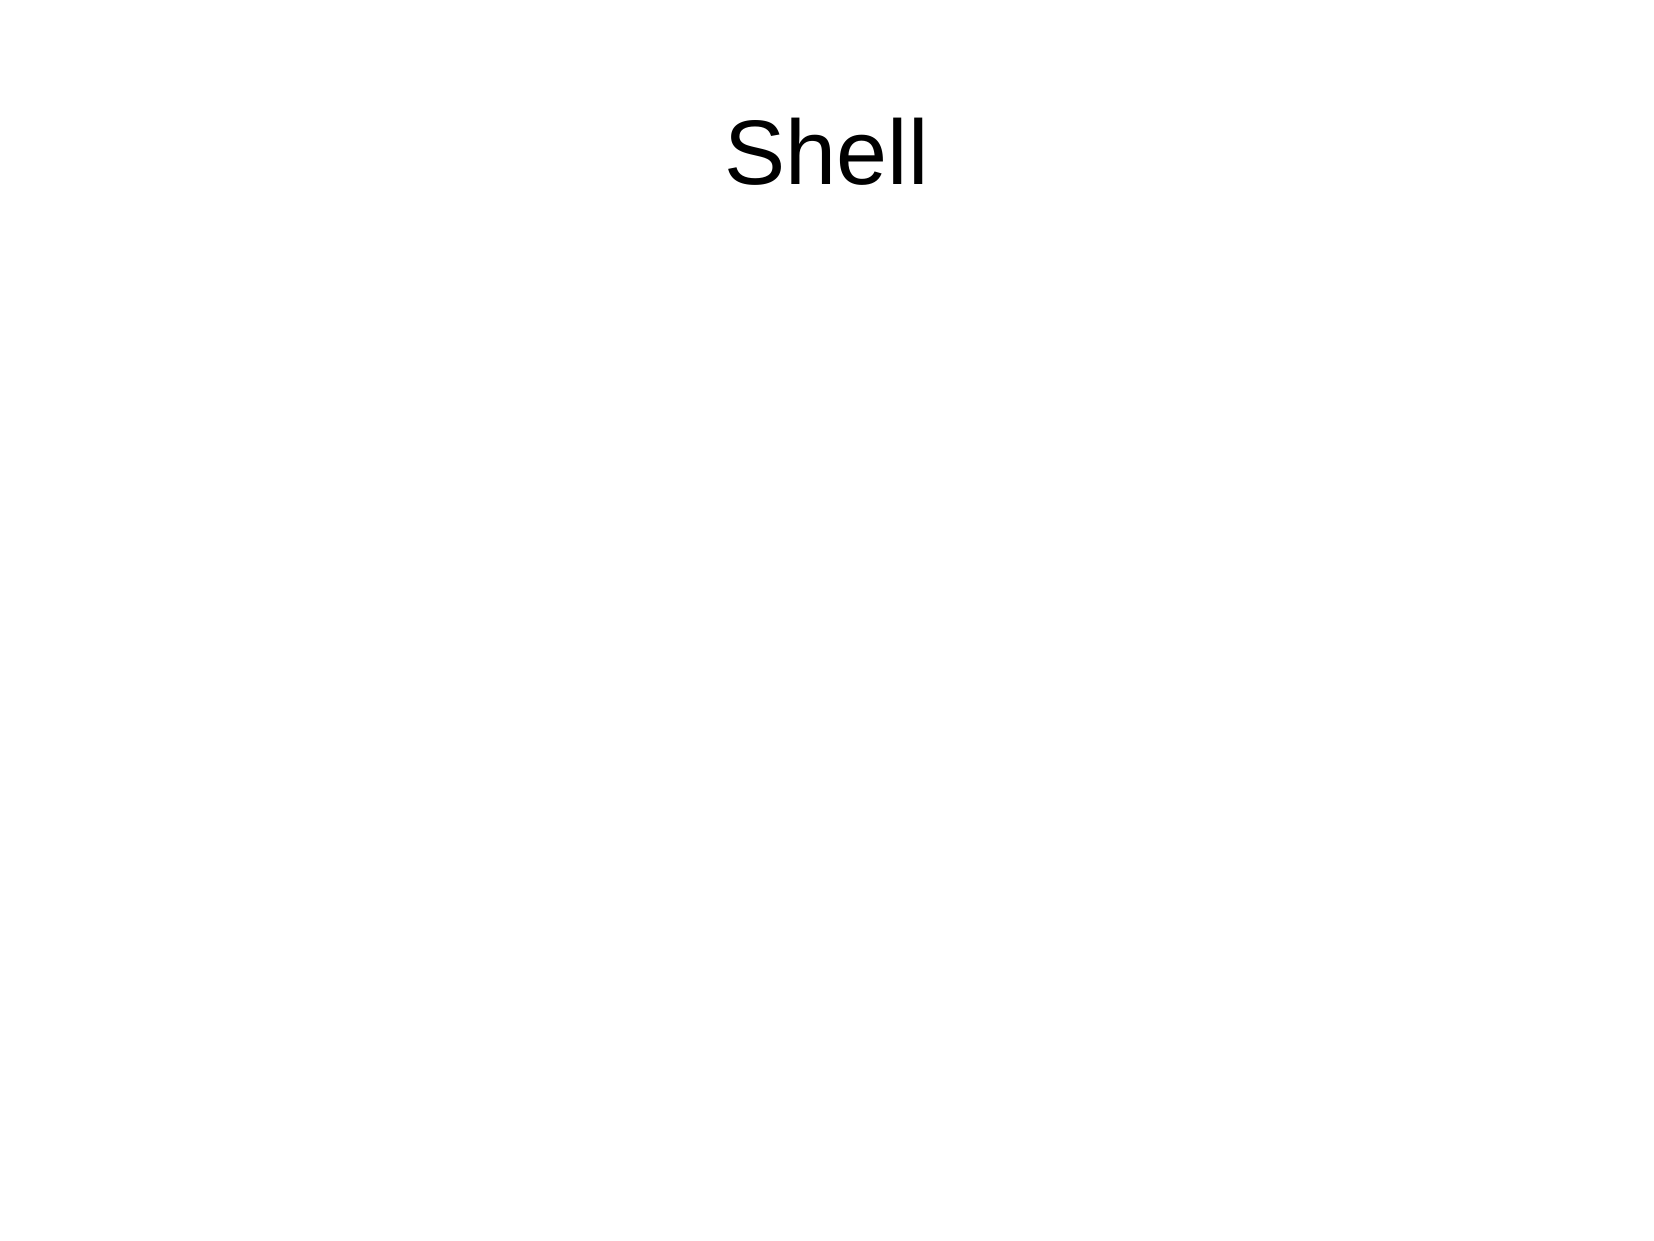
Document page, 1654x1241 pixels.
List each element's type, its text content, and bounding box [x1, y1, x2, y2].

title Shell [82, 49, 1571, 257]
